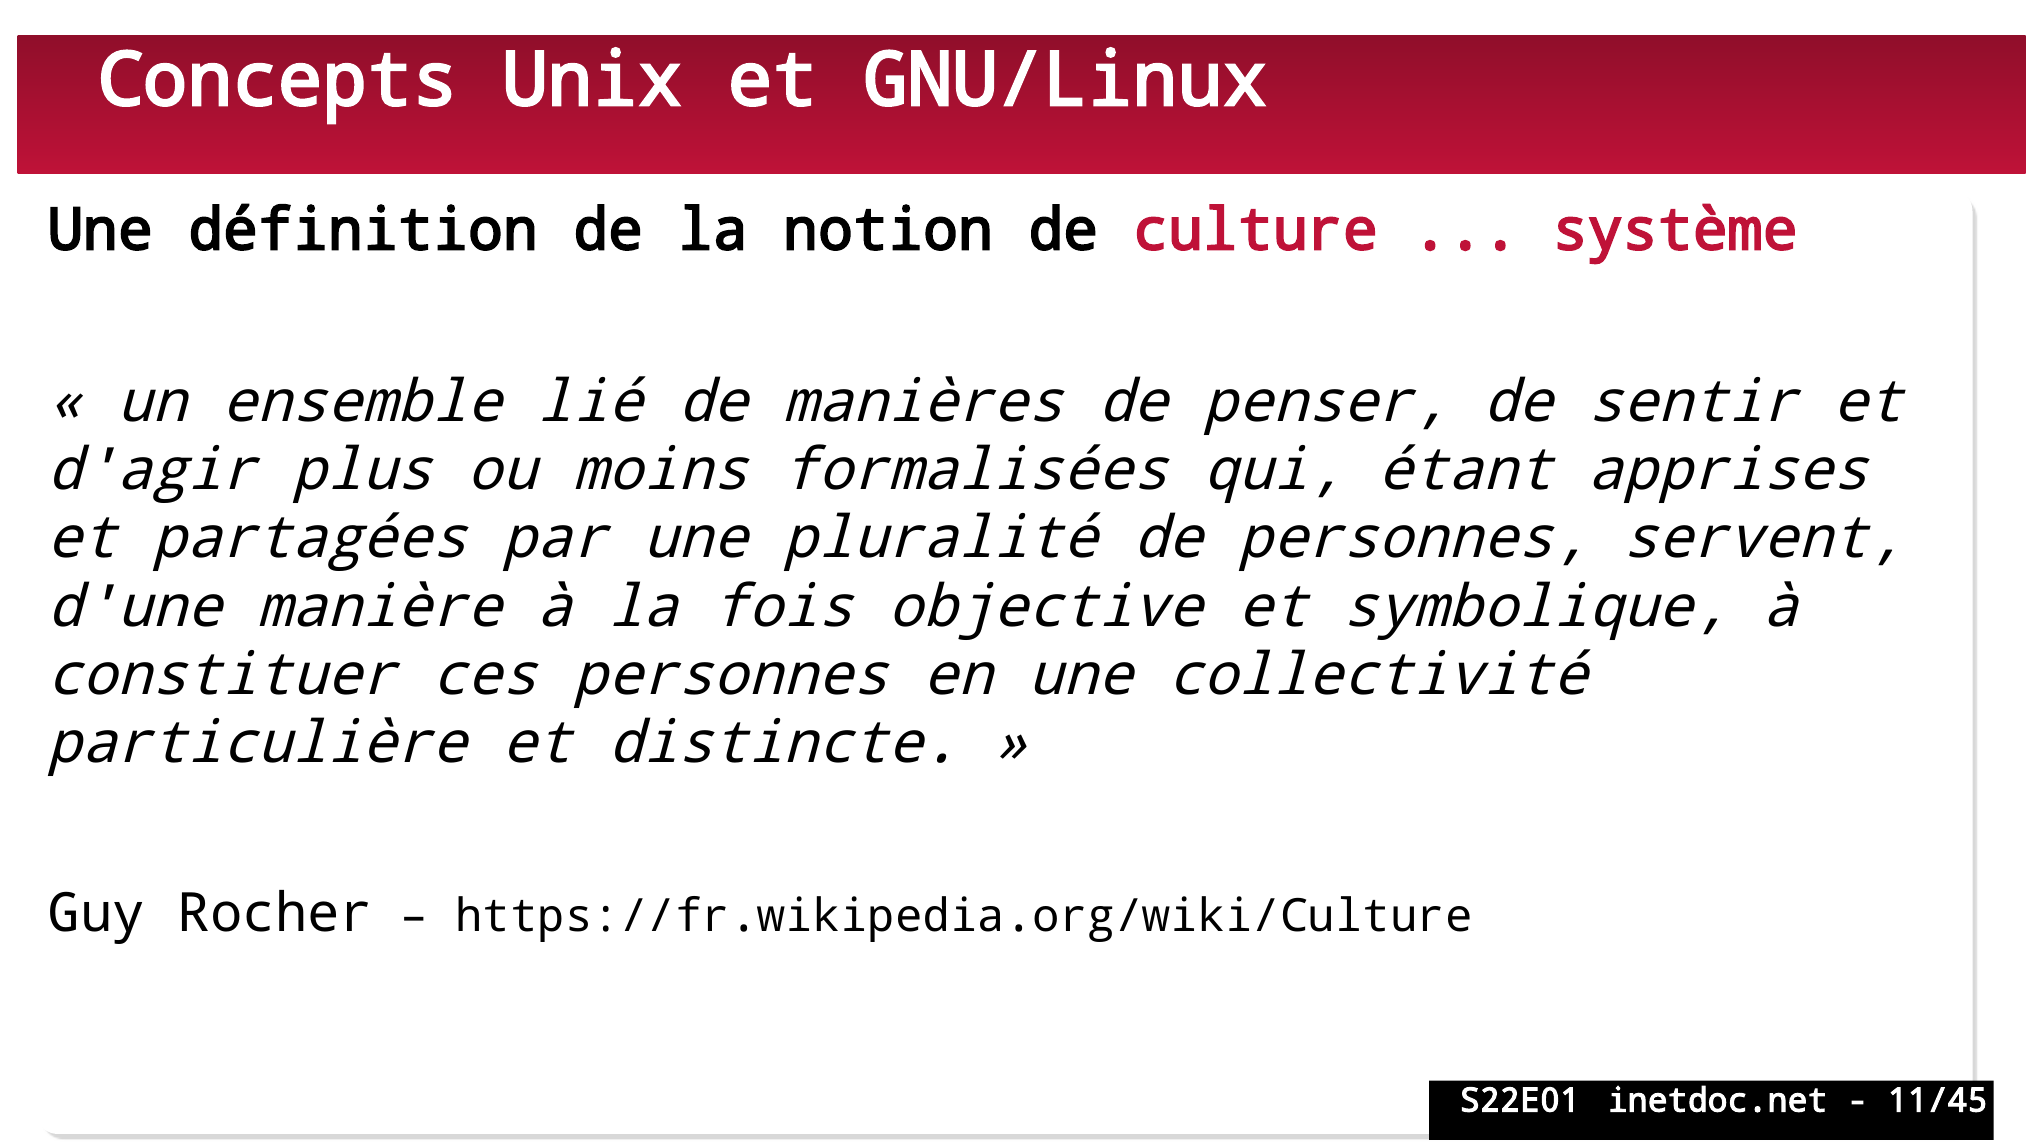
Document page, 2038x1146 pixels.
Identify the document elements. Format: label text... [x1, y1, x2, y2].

text_box Une définition de la notion de culture ... système « un ensemble lié de manières de penser, de sentir et d'agir plus ou moins formalisées qui, étant apprises et partagées par une pluralité de personnes, servent, d'une manière à la fois objective et symbolique, à constituer ces personnes en une collectivité particulière et distincte. » Guy Rocher – https://fr.wikipedia.org/wiki/Culture [35, 188, 1973, 1134]
text_box Concepts Unix et GNU/Linux [17, 35, 2026, 174]
text_box S22E01 inetdoc.net - 45/45 [1429, 1080, 1994, 1140]
